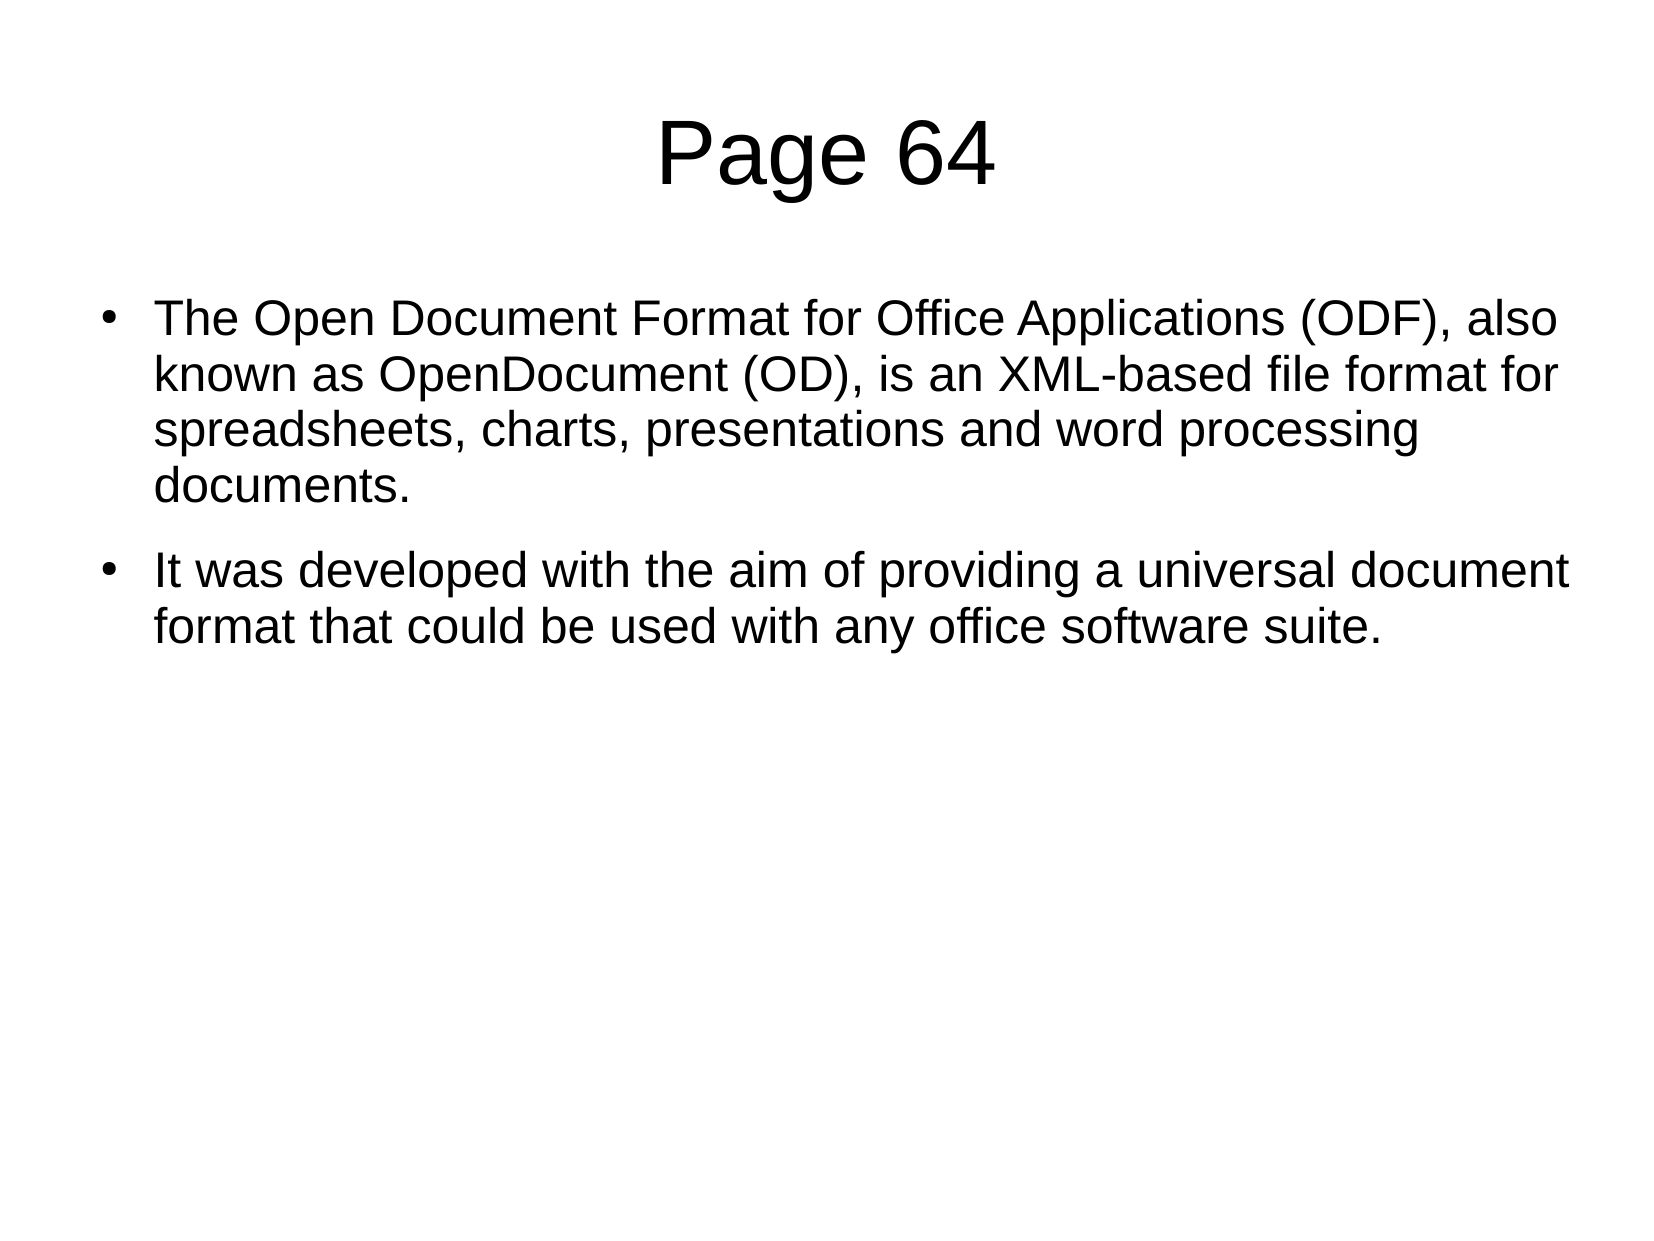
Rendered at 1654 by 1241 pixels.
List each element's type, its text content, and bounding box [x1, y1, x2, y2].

list The Open Document Format for Office Applications (ODF), also known as OpenDocument (OD), is an XML-based file format for spreadsheets, charts, presentations and word processing documents. It was developed with the aim of providing a universal document format that could be used with any office software suite. [82, 290, 1571, 1109]
title Page 64 [82, 49, 1571, 257]
